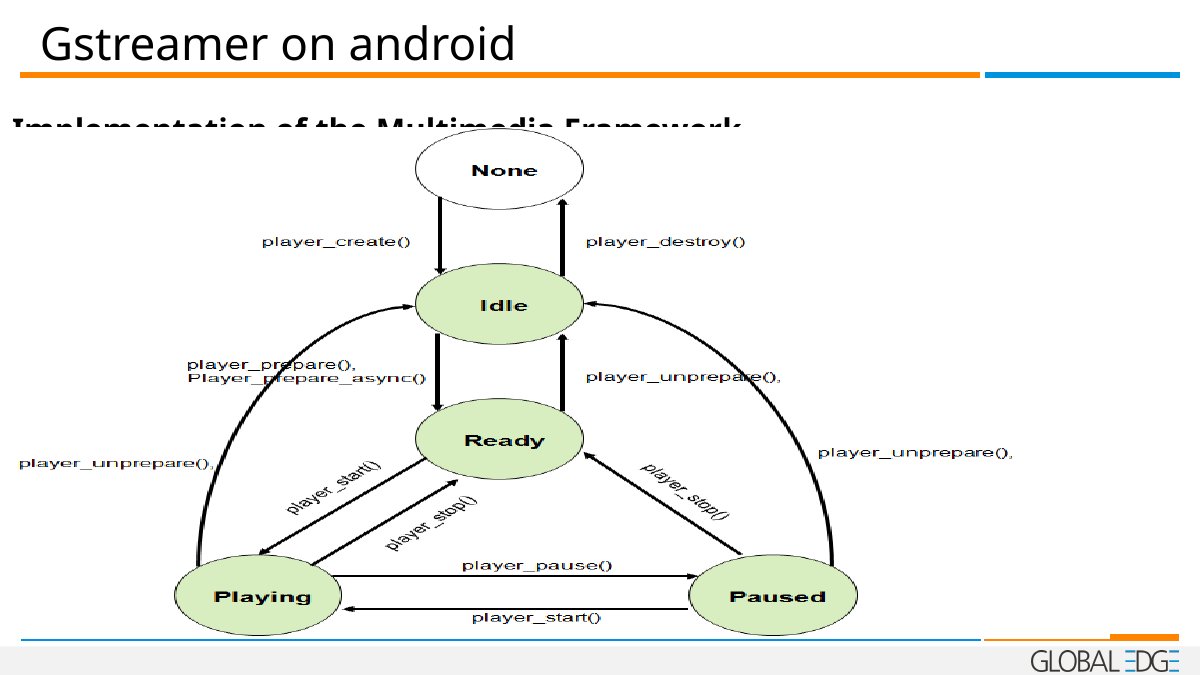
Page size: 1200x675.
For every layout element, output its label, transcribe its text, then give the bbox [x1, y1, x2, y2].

title Gstreamer on android [28, 15, 1104, 69]
picture [5, 127, 1110, 639]
text_box Implementation of the Multimedia Framework [0, 79, 1195, 675]
